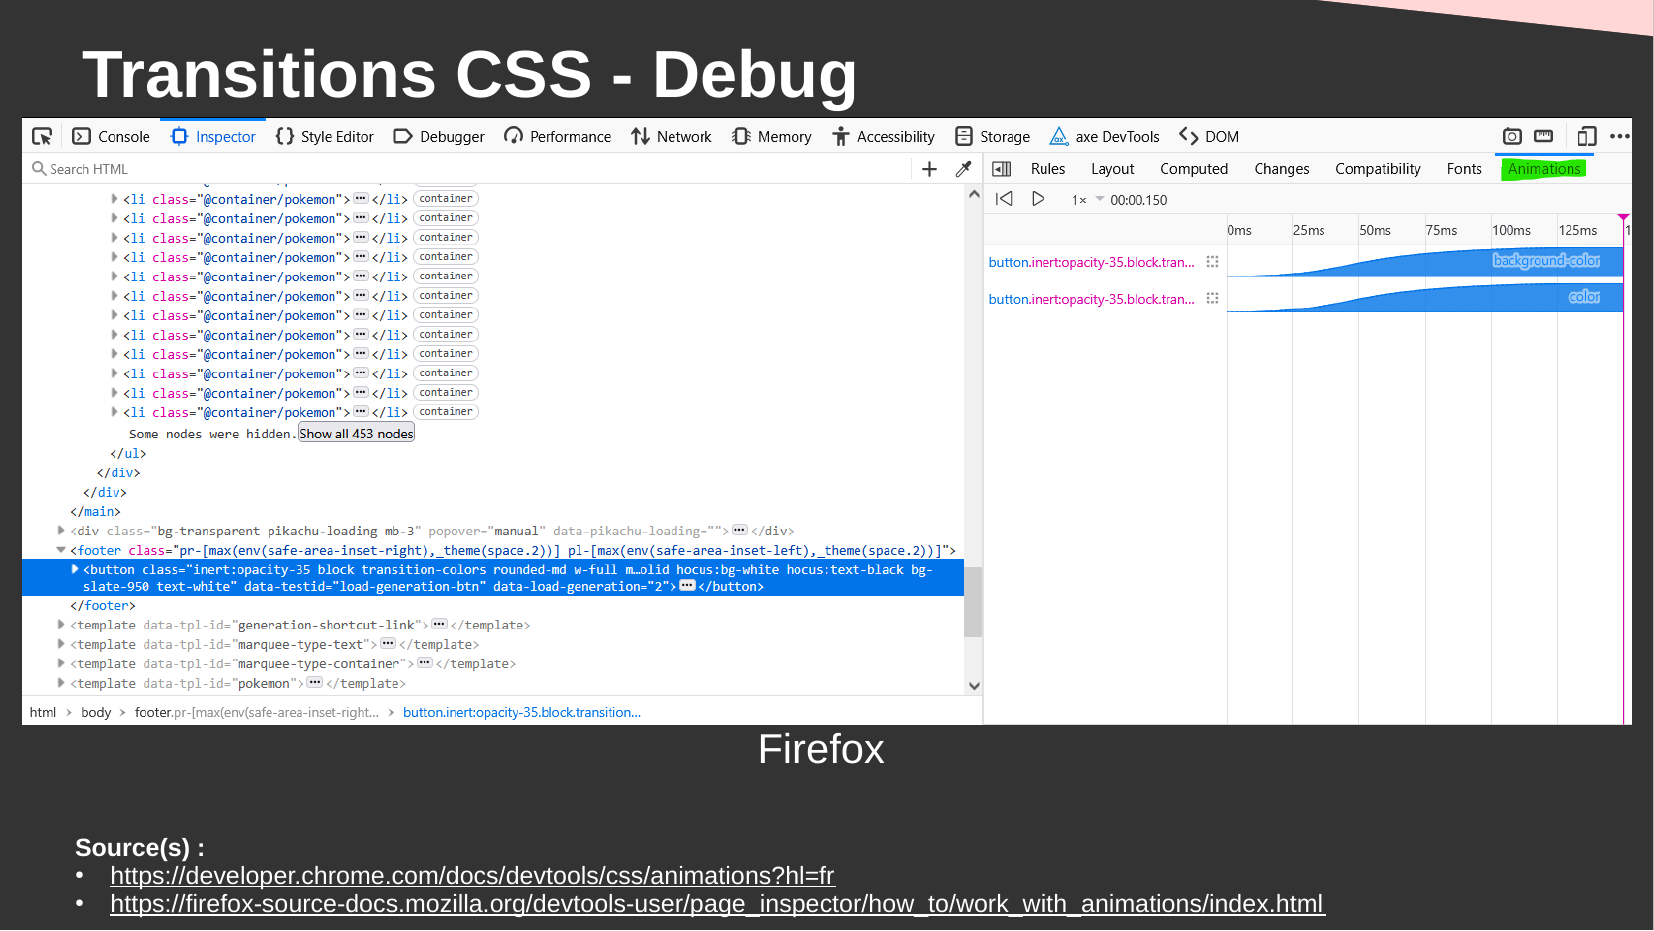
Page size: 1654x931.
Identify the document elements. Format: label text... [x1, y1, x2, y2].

title Transitions CSS - Debug [82, 37, 1571, 114]
text_box Firefox [12, 718, 1630, 780]
text_box Source(s) : https://developer.chrome.com/docs/devtools/css/animations?hl=fr https://firefox-source-docs.mozilla.org/devtools-user/page_inspector/how_to/work_with_animations/index.html [60, 826, 1546, 926]
picture [22, 117, 1632, 725]
text_box [1317, 0, 1654, 37]
